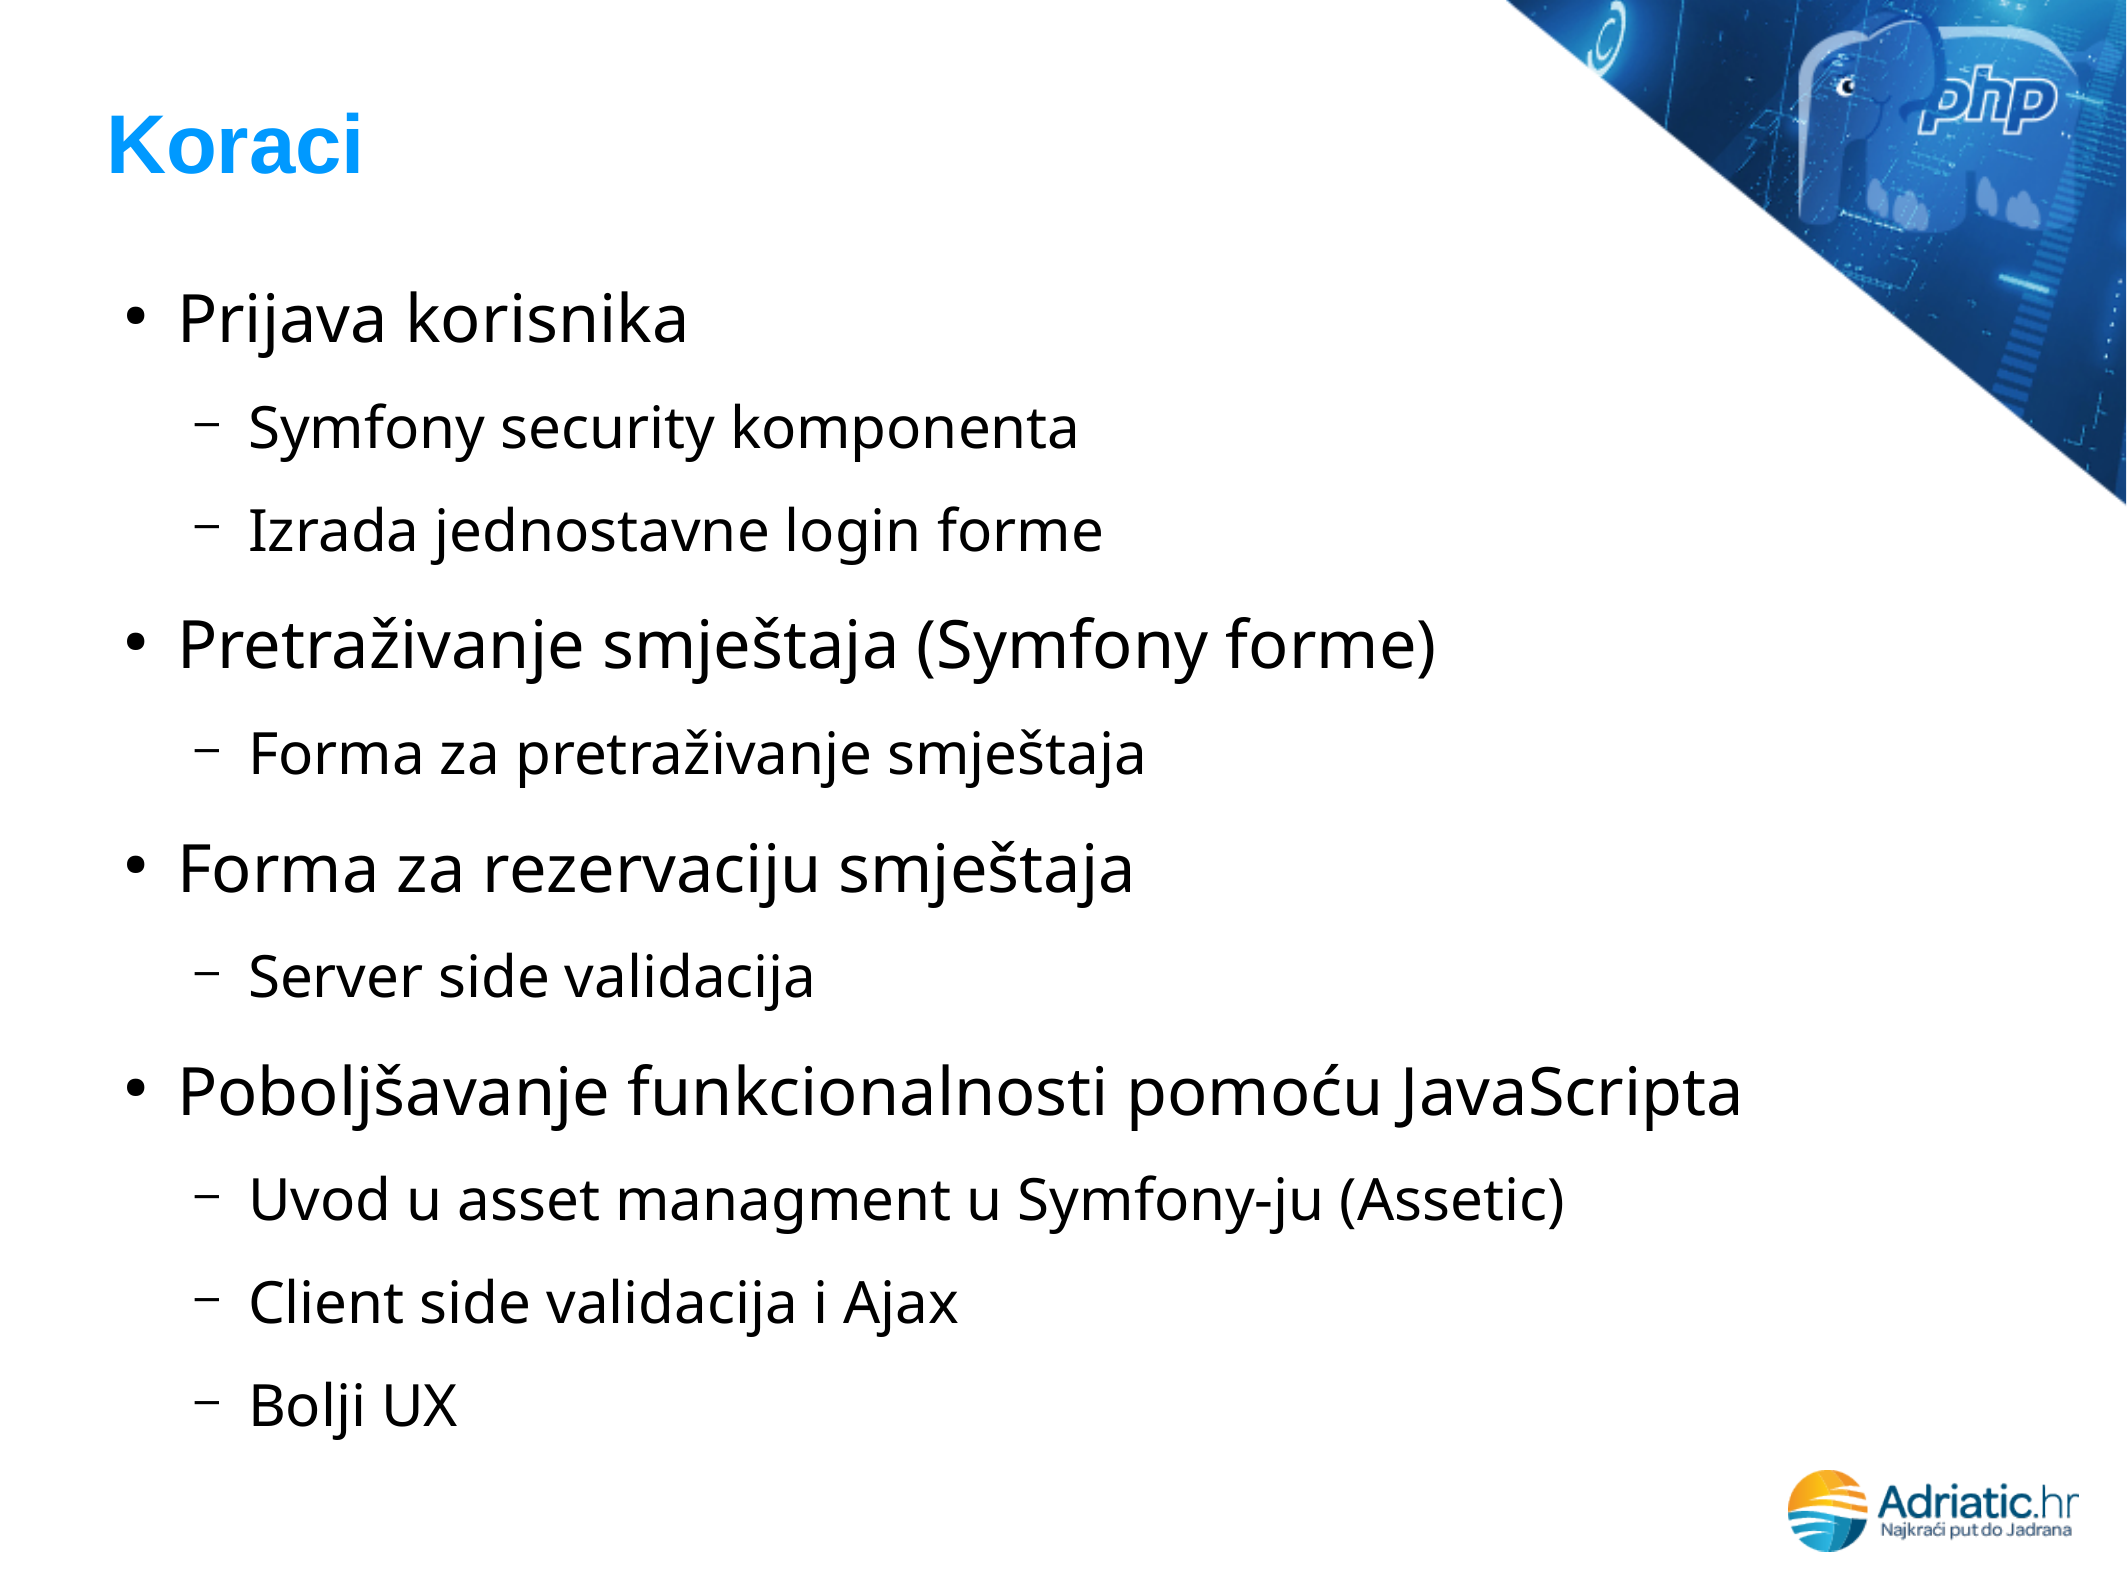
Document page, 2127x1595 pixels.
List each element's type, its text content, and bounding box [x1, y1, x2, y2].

list Prijava korisnika Symfony security komponenta Izrada jednostavne login forme Pretraživanje smještaja (Symfony forme) Forma za pretraživanje smještaja Forma za rezervaciju smještaja Server side validacija Poboljšavanje funkcionalnosti pomoću JavaScripta Uvod u asset managment u Symfony-ju (Assetic) Client side validacija i Ajax Bolji UX [106, 271, 2020, 1453]
picture [1505, 0, 2127, 625]
picture [1788, 1470, 2079, 1552]
title Koraci [106, 70, 1630, 219]
